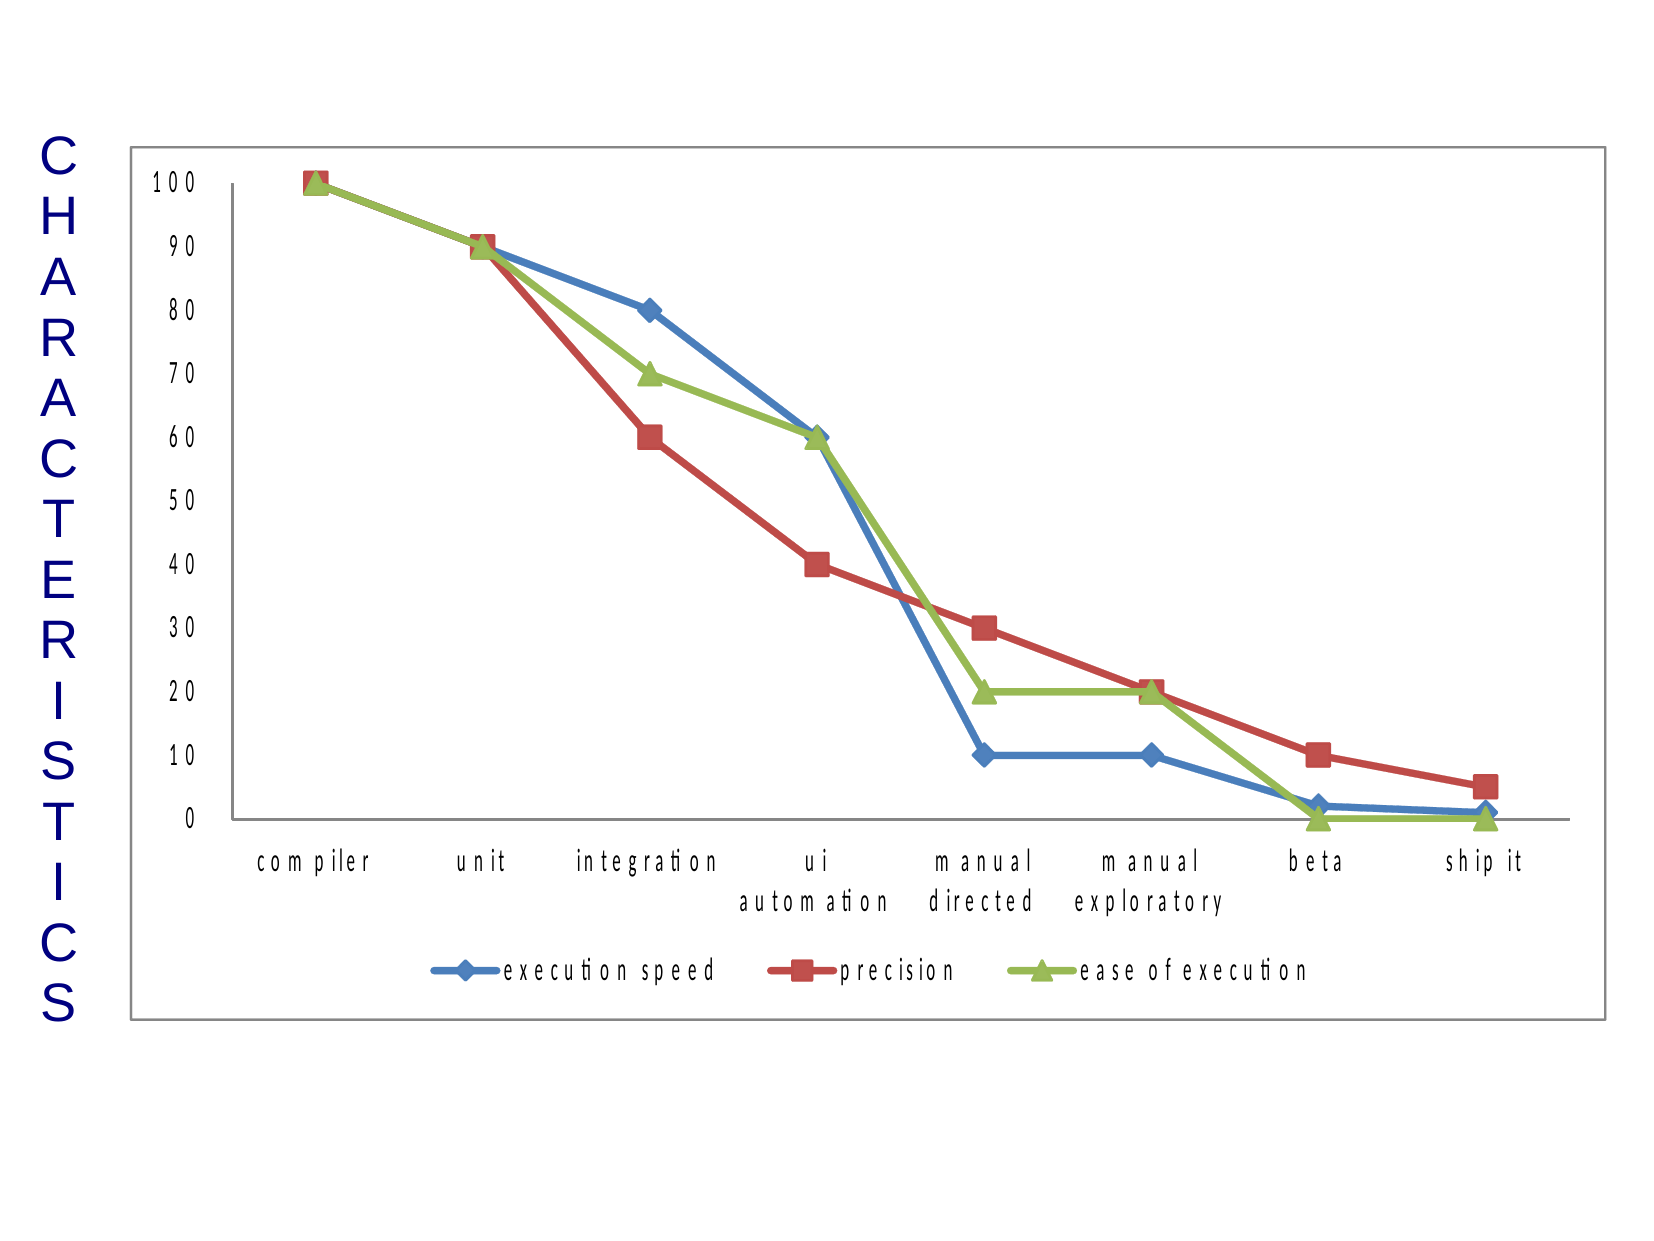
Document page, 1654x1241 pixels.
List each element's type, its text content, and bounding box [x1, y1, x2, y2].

text_box C HARACTERISTICS [23, 118, 95, 1046]
picture [129, 146, 1607, 1021]
